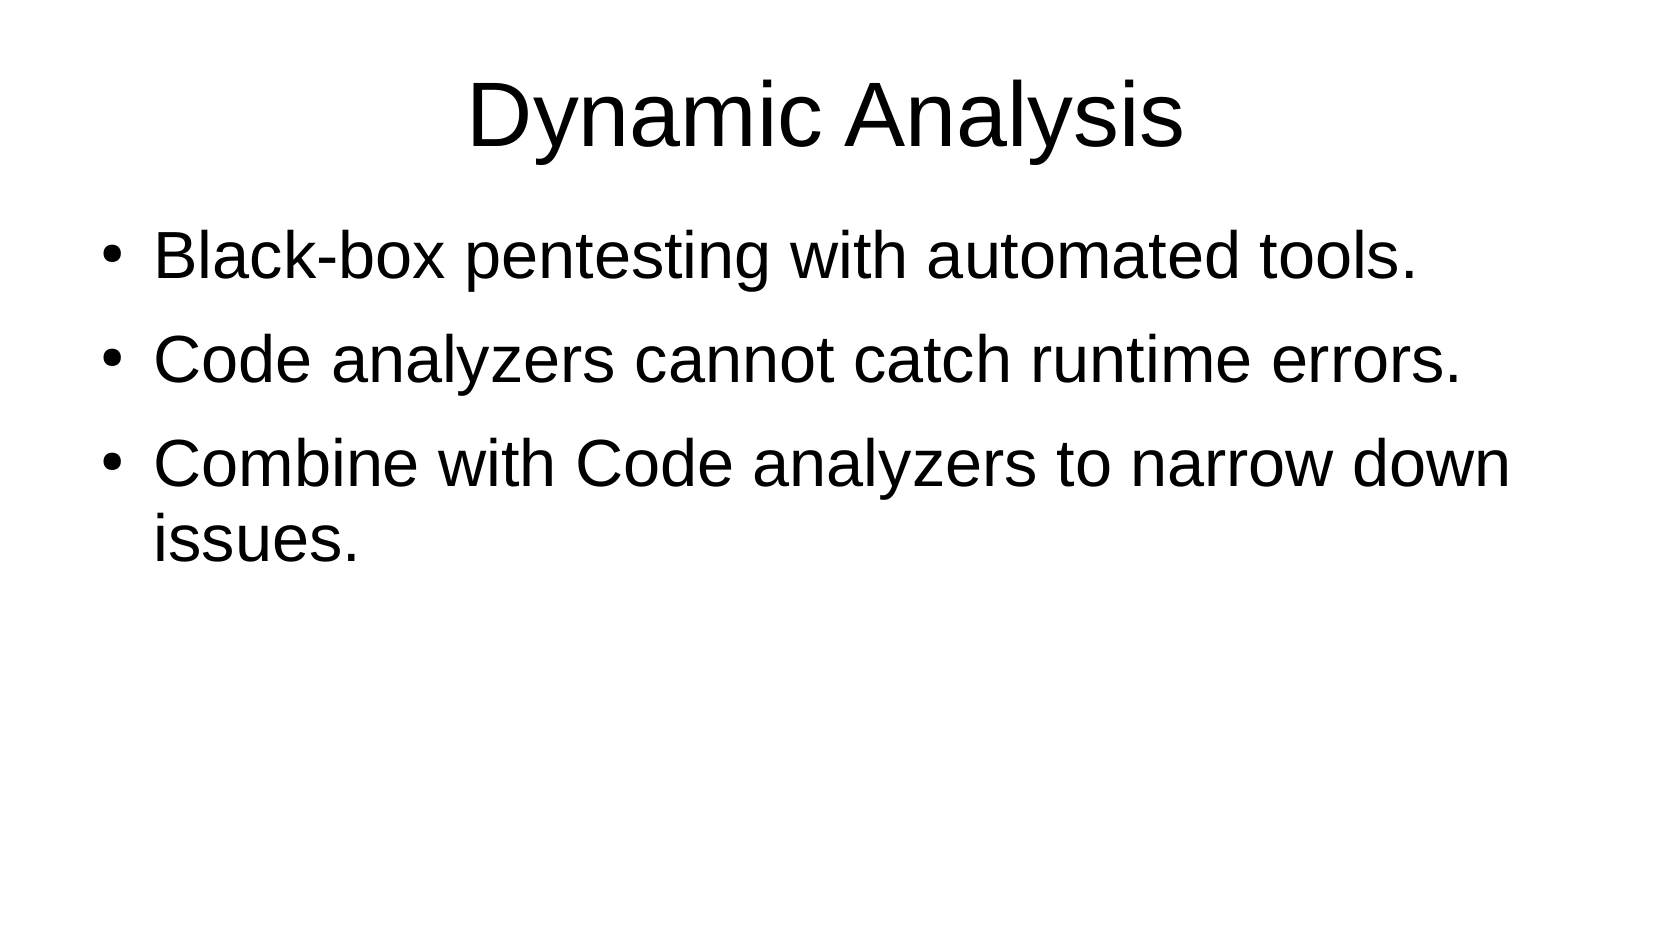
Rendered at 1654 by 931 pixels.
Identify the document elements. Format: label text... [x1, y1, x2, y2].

list Black-box pentesting with automated tools. Code analyzers cannot catch runtime errors. Combine with Code analyzers to narrow down issues. [82, 217, 1571, 758]
title Dynamic Analysis [82, 37, 1571, 193]
